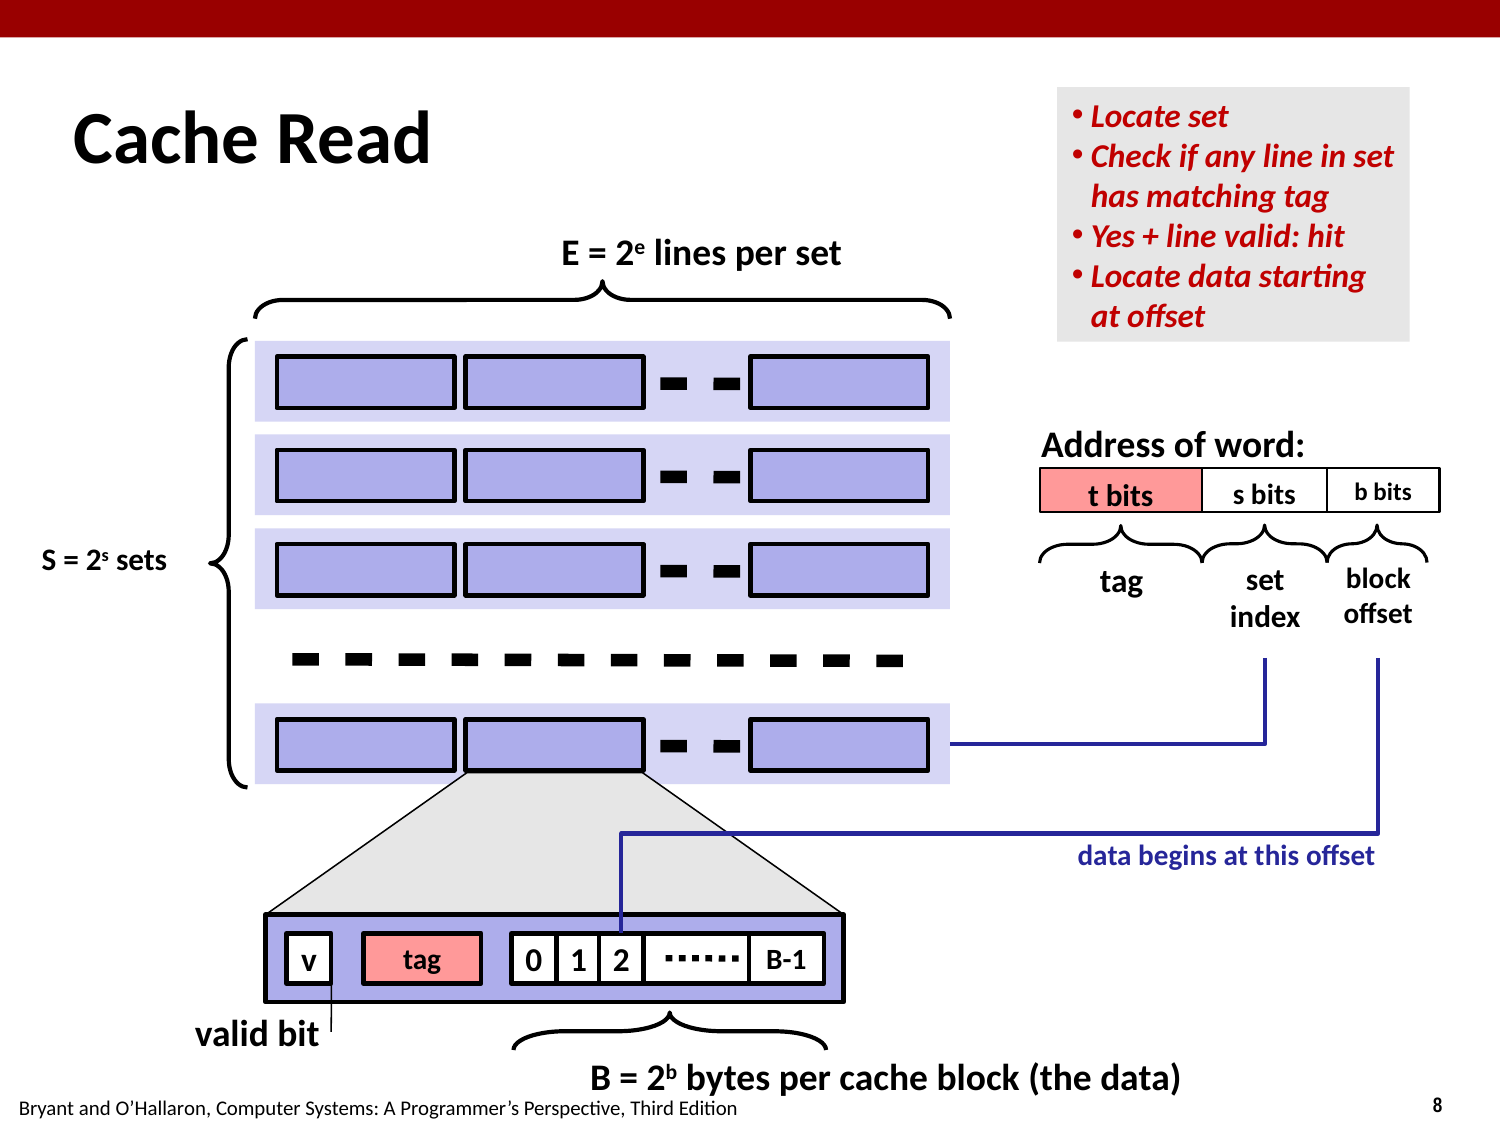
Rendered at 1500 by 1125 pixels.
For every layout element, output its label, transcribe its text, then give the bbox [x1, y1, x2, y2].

text_box Address of word: [1026, 412, 1321, 473]
text_box v [286, 933, 332, 984]
text_box B = 2b bytes per cache block (the data) [575, 1045, 1198, 1106]
text_box B-1 [749, 933, 824, 984]
text_box E = 2e lines per set [546, 220, 858, 281]
text_box S = 2s sets [26, 532, 183, 585]
text_box Locate set Check if any line in set has matching tag Yes + line valid: hit Locate data starting at offset [1057, 87, 1410, 342]
text_box s bits [1202, 468, 1327, 513]
text_box b bits [1327, 468, 1440, 513]
text_box 1 [556, 933, 598, 984]
text_box [254, 340, 950, 422]
text_box tag [1084, 552, 1159, 607]
text_box [254, 528, 950, 610]
text_box block offset [1328, 551, 1428, 637]
text_box valid bit [179, 1001, 335, 1062]
text_box data begins at this offset [1062, 829, 1391, 879]
text_box 2 [598, 933, 643, 984]
title Cache Read [58, 71, 1304, 197]
text_box [254, 434, 950, 516]
text_box tag [363, 933, 482, 984]
text_box t bits [1039, 473, 1202, 513]
text_box 0 [511, 933, 556, 984]
text_box [254, 703, 950, 1002]
text_box set index [1214, 551, 1316, 642]
